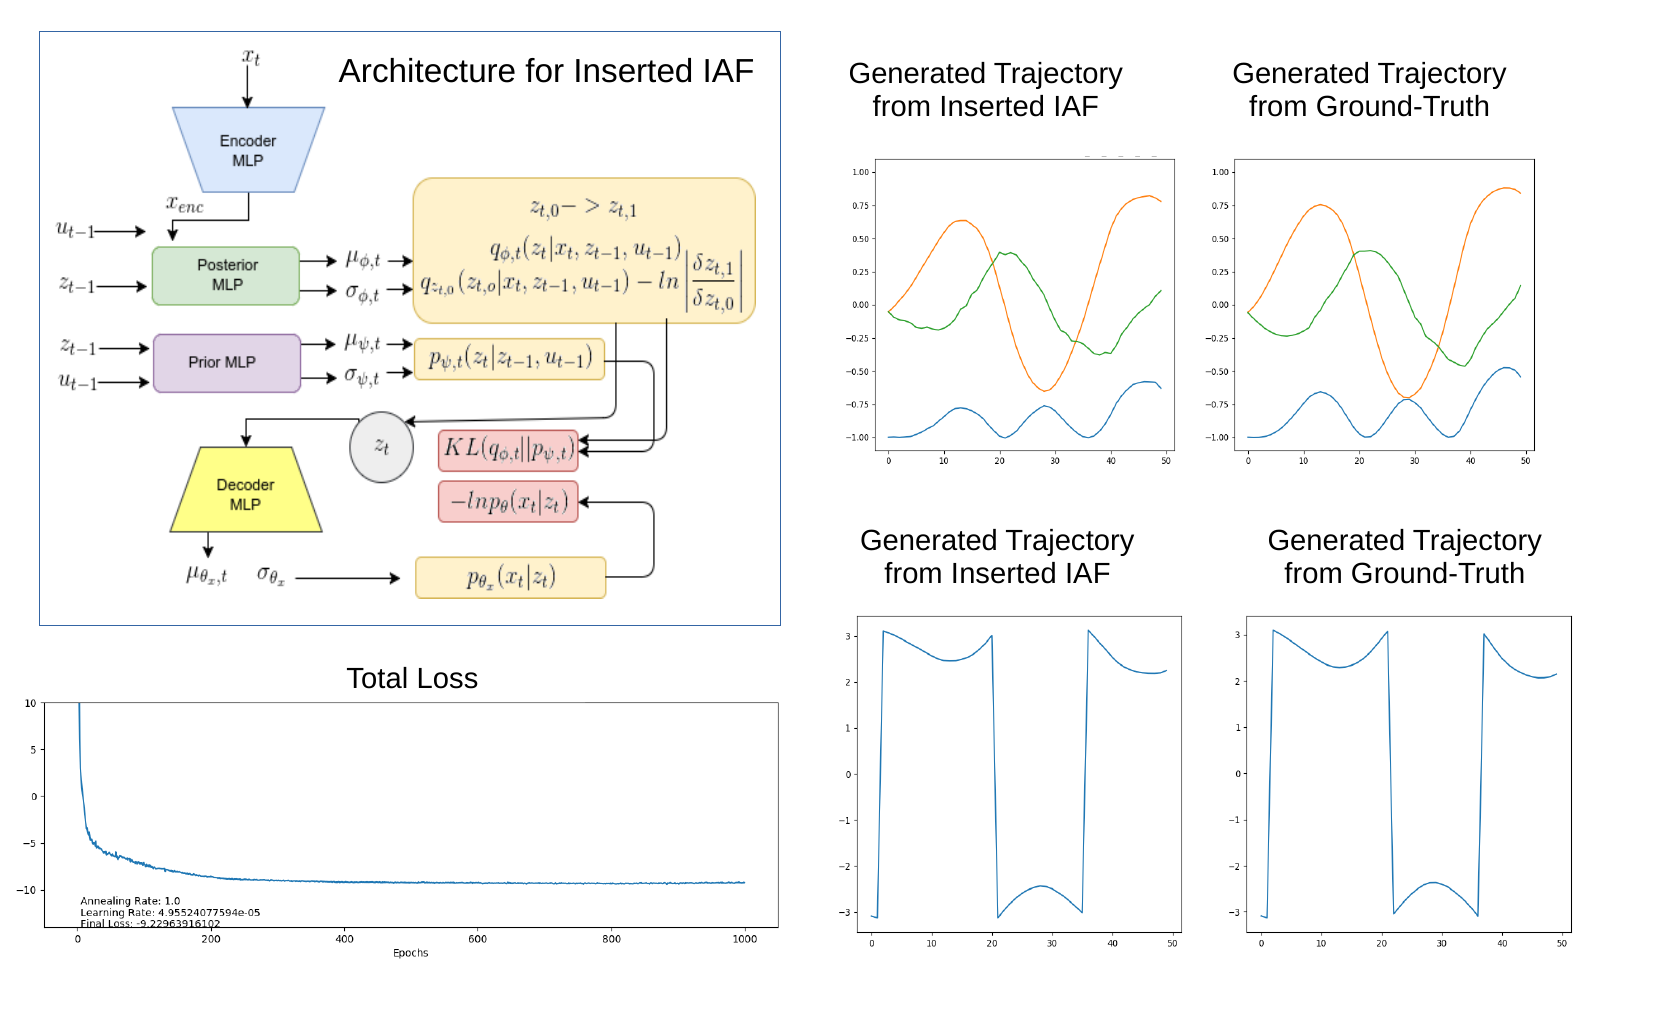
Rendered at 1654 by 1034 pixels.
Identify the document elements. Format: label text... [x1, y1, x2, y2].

text_box Total Loss [240, 654, 586, 703]
picture [15, 690, 806, 960]
picture [822, 615, 1606, 961]
picture [39, 31, 781, 626]
picture [839, 156, 1547, 492]
text_box Architecture for Inserted IAF [280, 45, 814, 114]
text_box Generated Trajectory from Inserted IAF [825, 516, 1171, 636]
text_box Generated Trajectory from Inserted IAF [813, 50, 1159, 170]
text_box Generated Trajectory from Ground-Truth [1197, 50, 1543, 170]
text_box Generated Trajectory from Ground-Truth [1232, 516, 1578, 636]
